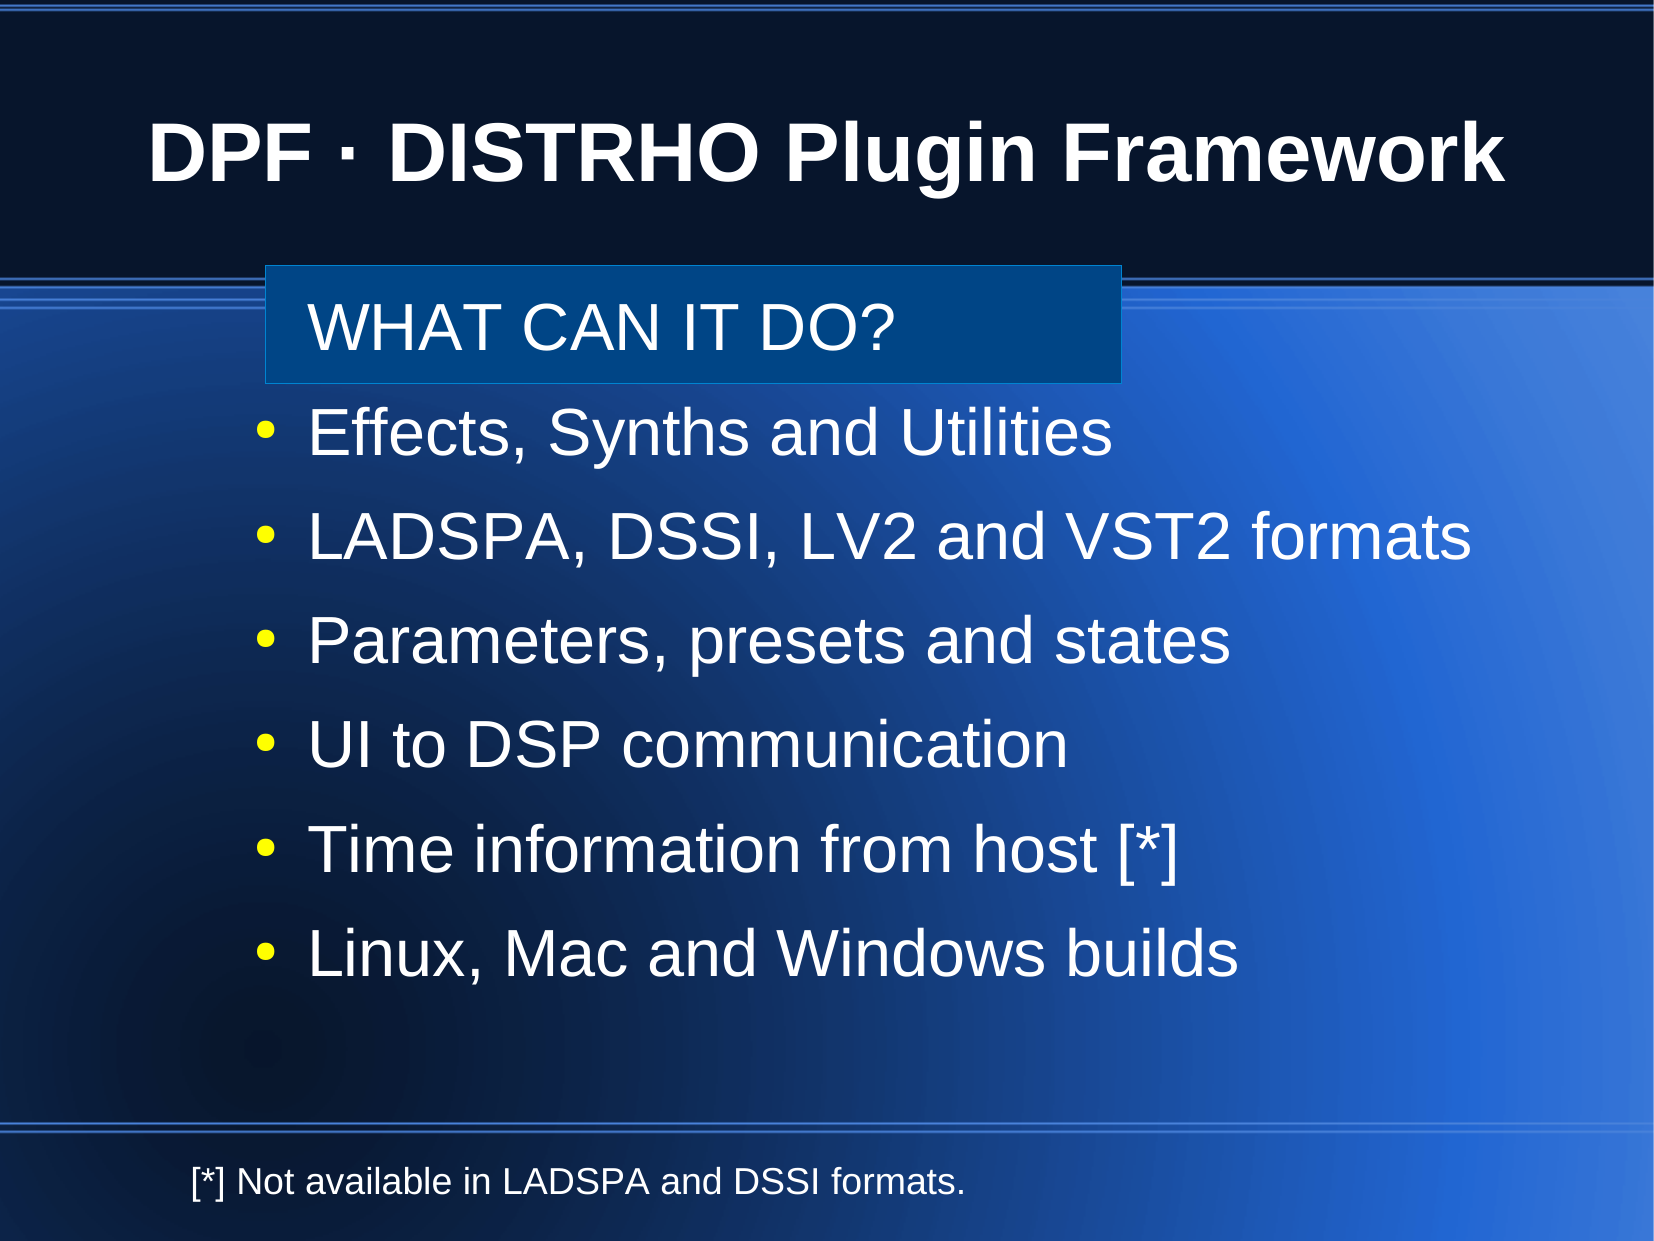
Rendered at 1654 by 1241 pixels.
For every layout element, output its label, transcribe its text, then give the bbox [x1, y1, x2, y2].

title DPF · DISTRHO Plugin Framework [82, 49, 1571, 257]
text_box [265, 265, 1122, 290]
title [*] Not available in LADSPA and DSSI formats. [177, 1122, 1565, 1241]
list WHAT CAN IT DO? Effects, Synths and Utilities LADSPA, DSSI, LV2 and VST2 formats Parameters, presets and states UI to DSP communication Time information from host [*] Linux, Mac and Windows builds [236, 290, 1571, 1063]
picture [0, 0, 1654, 1241]
